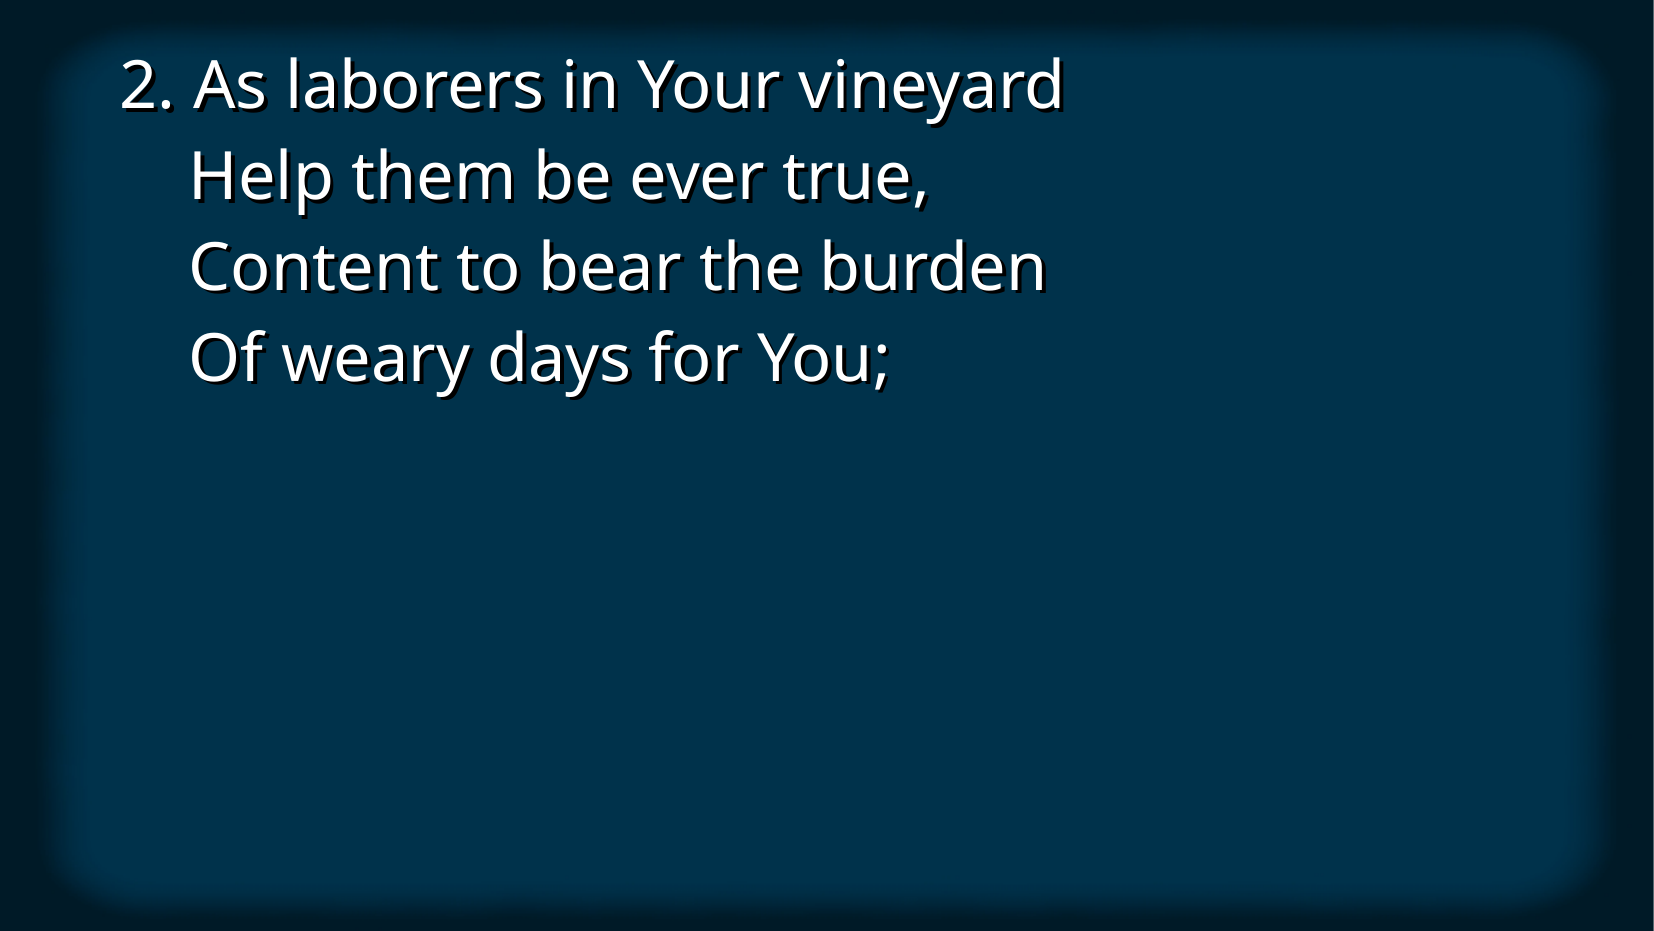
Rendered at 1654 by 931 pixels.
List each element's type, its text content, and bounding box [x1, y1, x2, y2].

picture [0, 0, 1654, 931]
text_box 2. As laborers in Your vineyard Help them be ever true, Content to bear the burden Of weary days for You; [105, 30, 1546, 400]
